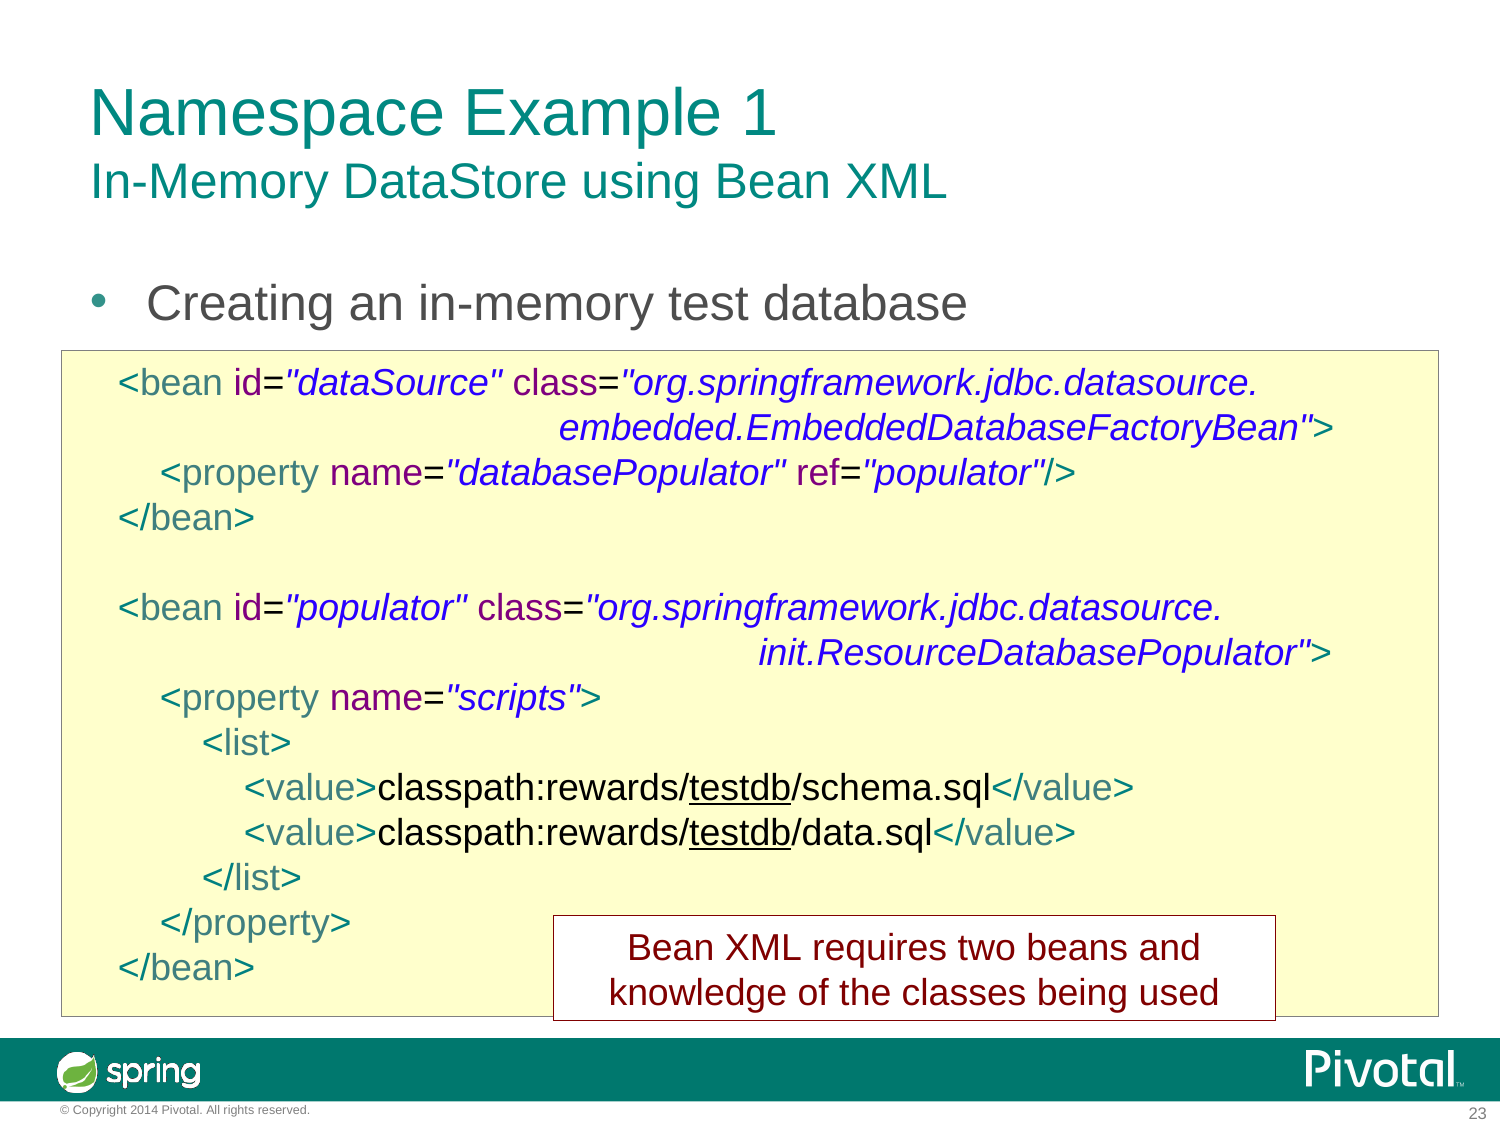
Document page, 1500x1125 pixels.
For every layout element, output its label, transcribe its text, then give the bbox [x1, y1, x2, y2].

list Creating an in-memory test database [75, 262, 1426, 350]
text_box <bean id="dataSource" class="org.springframework.jdbc.datasource. embedded.EmbeddedDatabaseFactoryBean"> <property name="databasePopulator" ref="populator"/> </bean> <bean id="populator" class="org.springframework.jdbc.datasource. init.ResourceDatabasePopulator"> <property name="scripts"> <list> <value>classpath:rewards/testdb/schema.sql</value> <value>classpath:rewards/testdb/data.sql</value> </list> </property> </bean> [61, 350, 1439, 1017]
title Namespace Example 1 In-Memory DataStore using Bean XML [75, 45, 1426, 233]
text_box Bean XML requires two beans and knowledge of the classes being used [553, 915, 1276, 1021]
picture [32, 1041, 210, 1103]
picture [1306, 1050, 1464, 1087]
